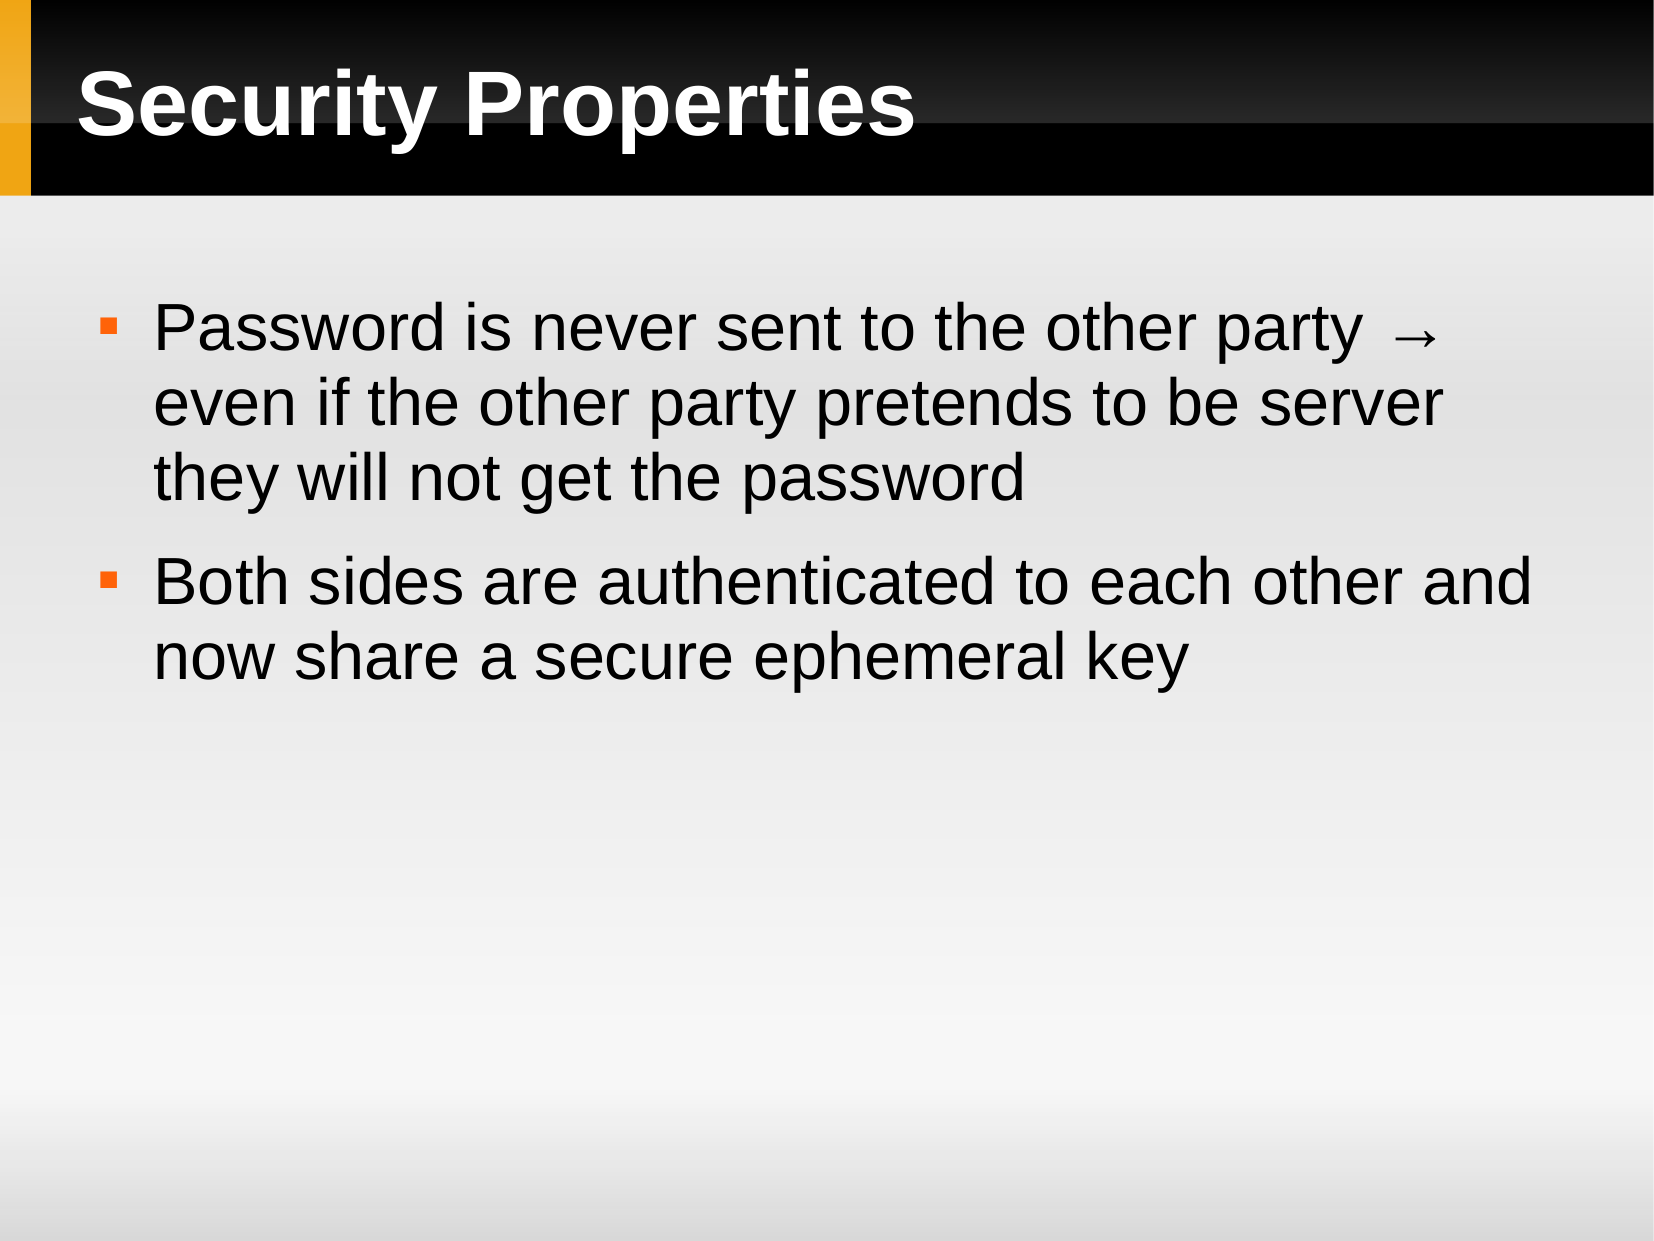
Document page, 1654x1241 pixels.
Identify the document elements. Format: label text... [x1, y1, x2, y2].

picture [0, 0, 1654, 1241]
list Password is never sent to the other party → even if the other party pretends to be server they will not get the password Both sides are authenticated to each other and now share a secure ephemeral key [82, 290, 1571, 1109]
title Security Properties [76, 0, 1565, 208]
